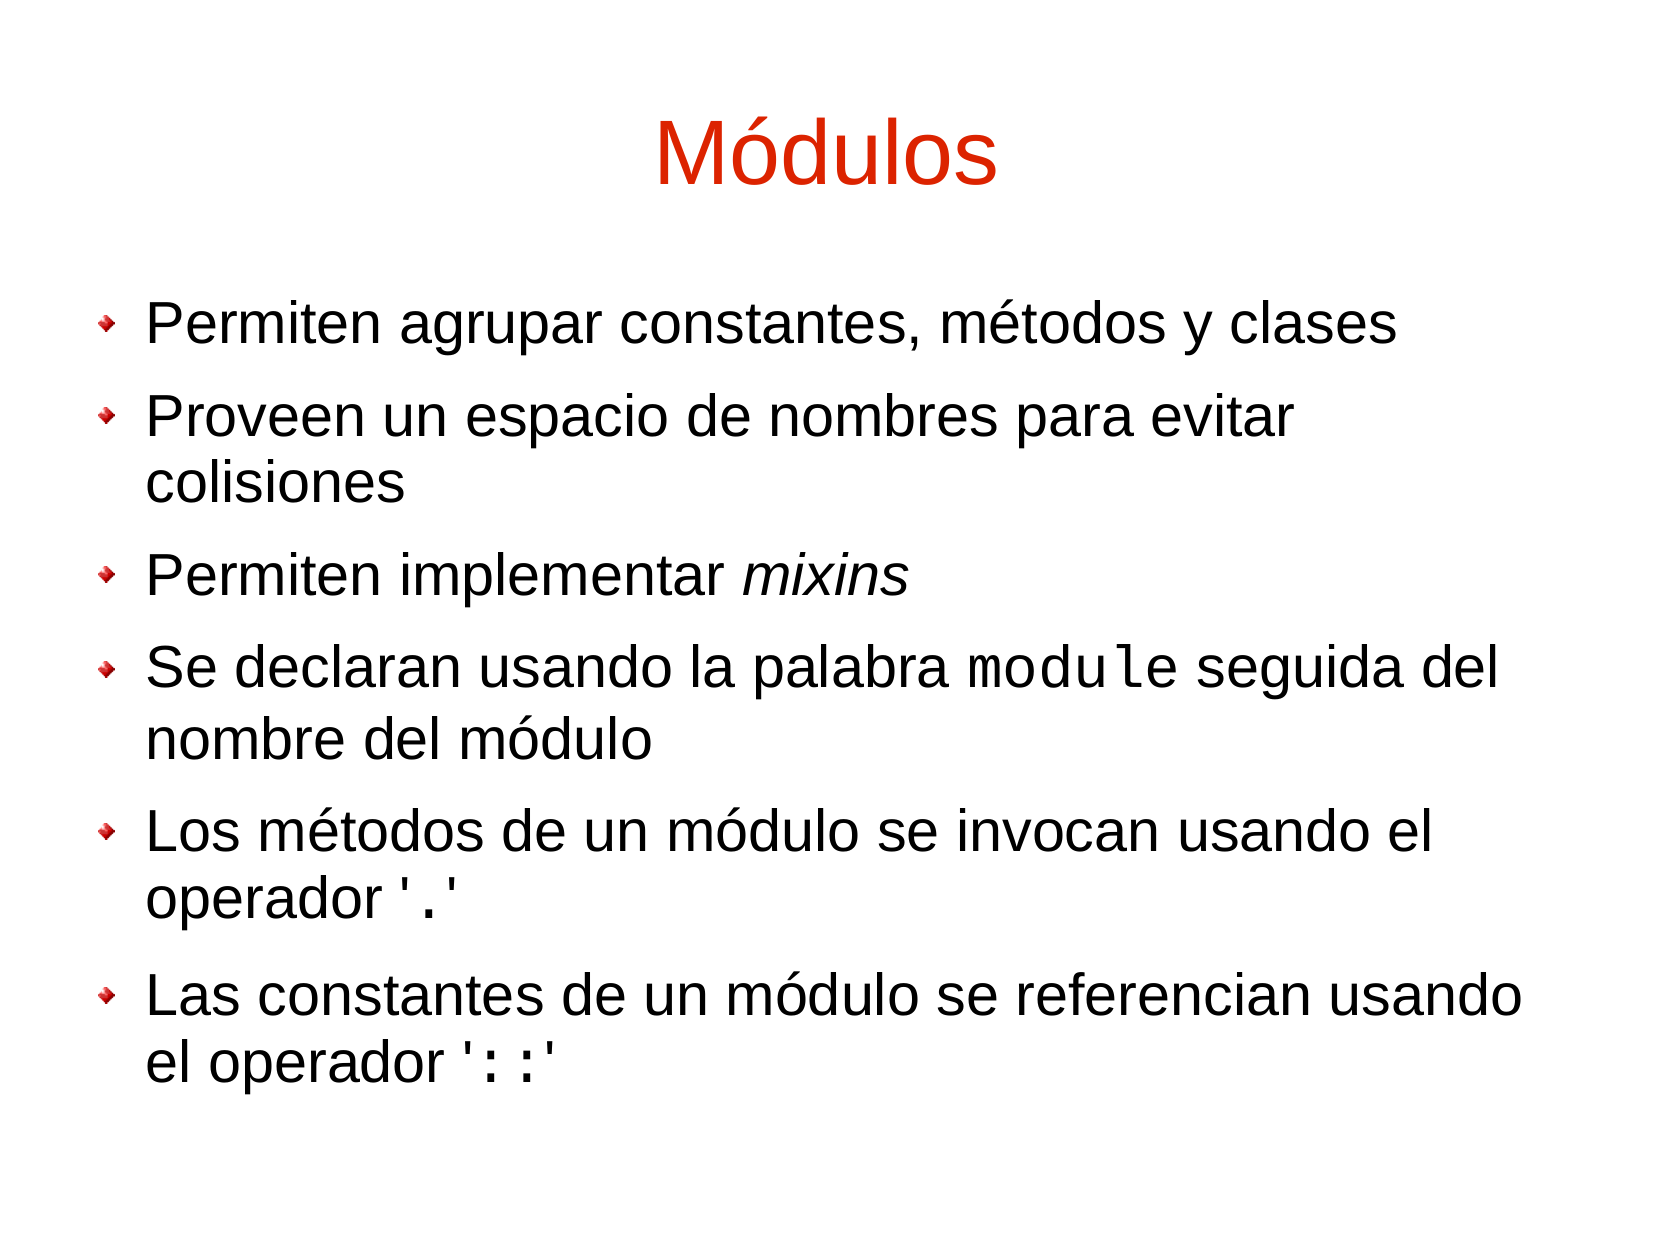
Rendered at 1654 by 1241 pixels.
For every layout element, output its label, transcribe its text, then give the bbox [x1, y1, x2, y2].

title Módulos [82, 49, 1571, 257]
list Permiten agrupar constantes, métodos y clases Proveen un espacio de nombres para evitar colisiones Permiten implementar mixins Se declaran usando la palabra module seguida del nombre del módulo Los métodos de un módulo se invocan usando el operador '.' Las constantes de un módulo se referencian usando el operador '::' [82, 290, 1571, 1109]
